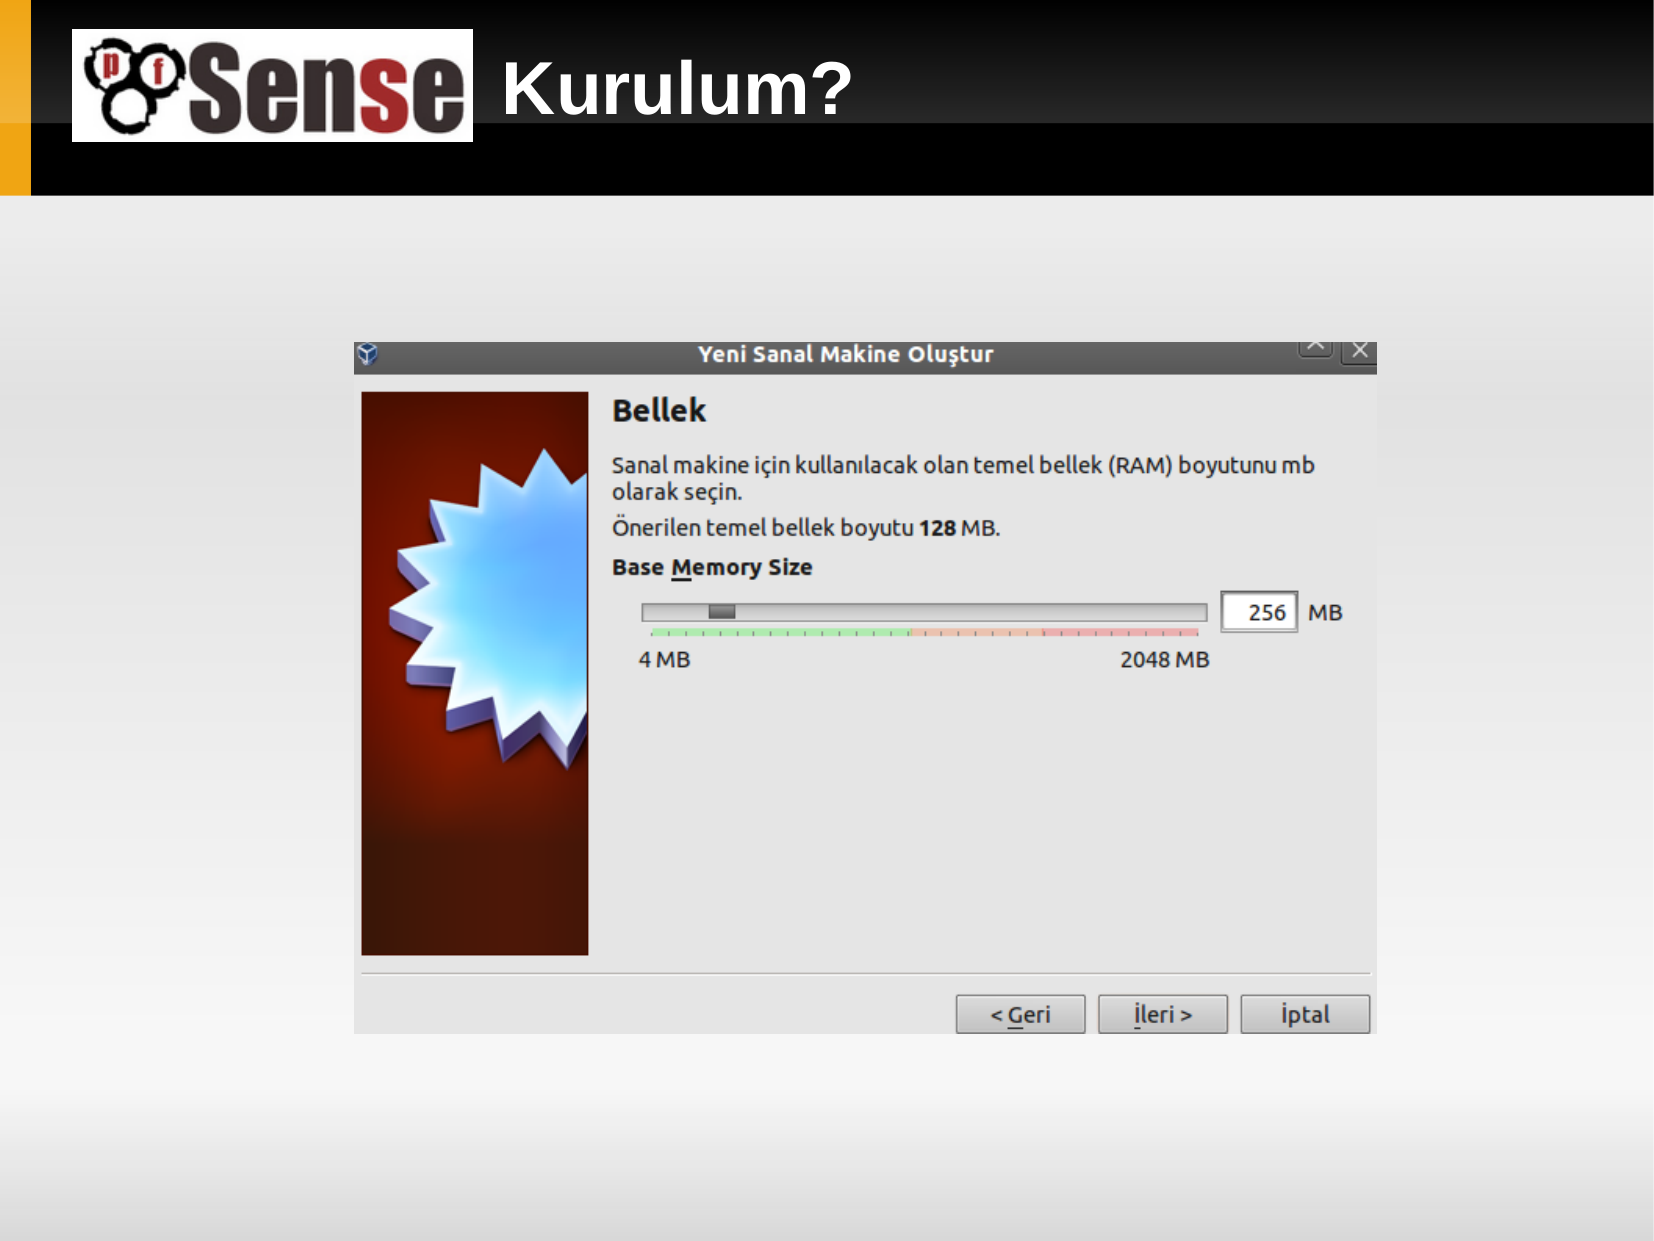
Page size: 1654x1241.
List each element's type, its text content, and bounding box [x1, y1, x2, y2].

picture [0, 0, 1654, 1241]
title Kurulum? [501, 0, 1625, 178]
